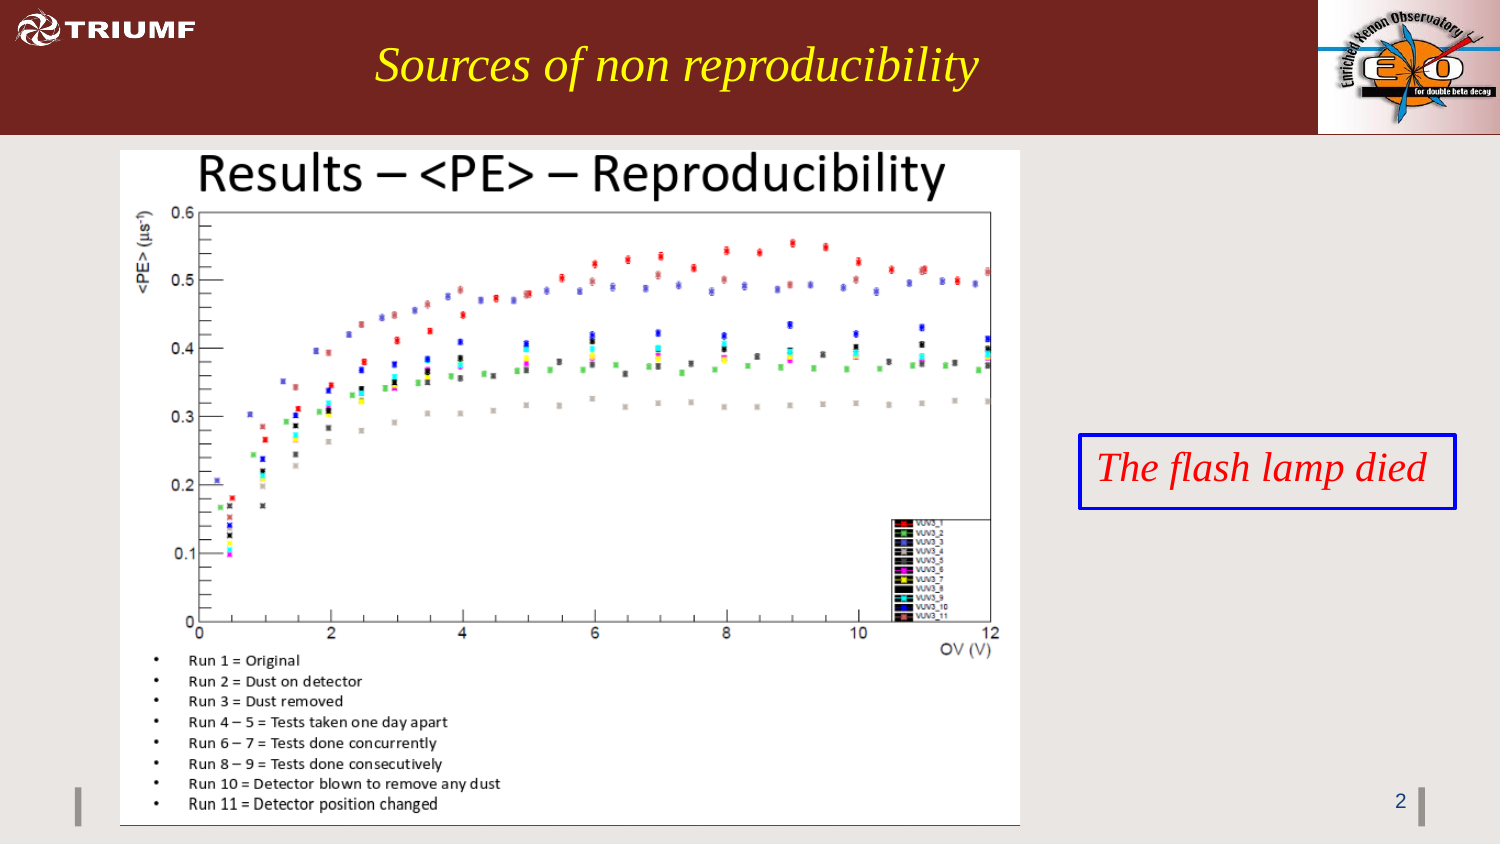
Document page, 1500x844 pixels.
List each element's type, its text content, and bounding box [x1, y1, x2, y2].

text_box Sources of non reproducibility [360, 30, 1141, 101]
picture [120, 150, 1021, 826]
picture [15, 8, 195, 46]
picture [1318, 0, 1500, 134]
slide_number <number> [1380, 780, 1419, 844]
text_box The flash lamp died [1080, 435, 1456, 509]
